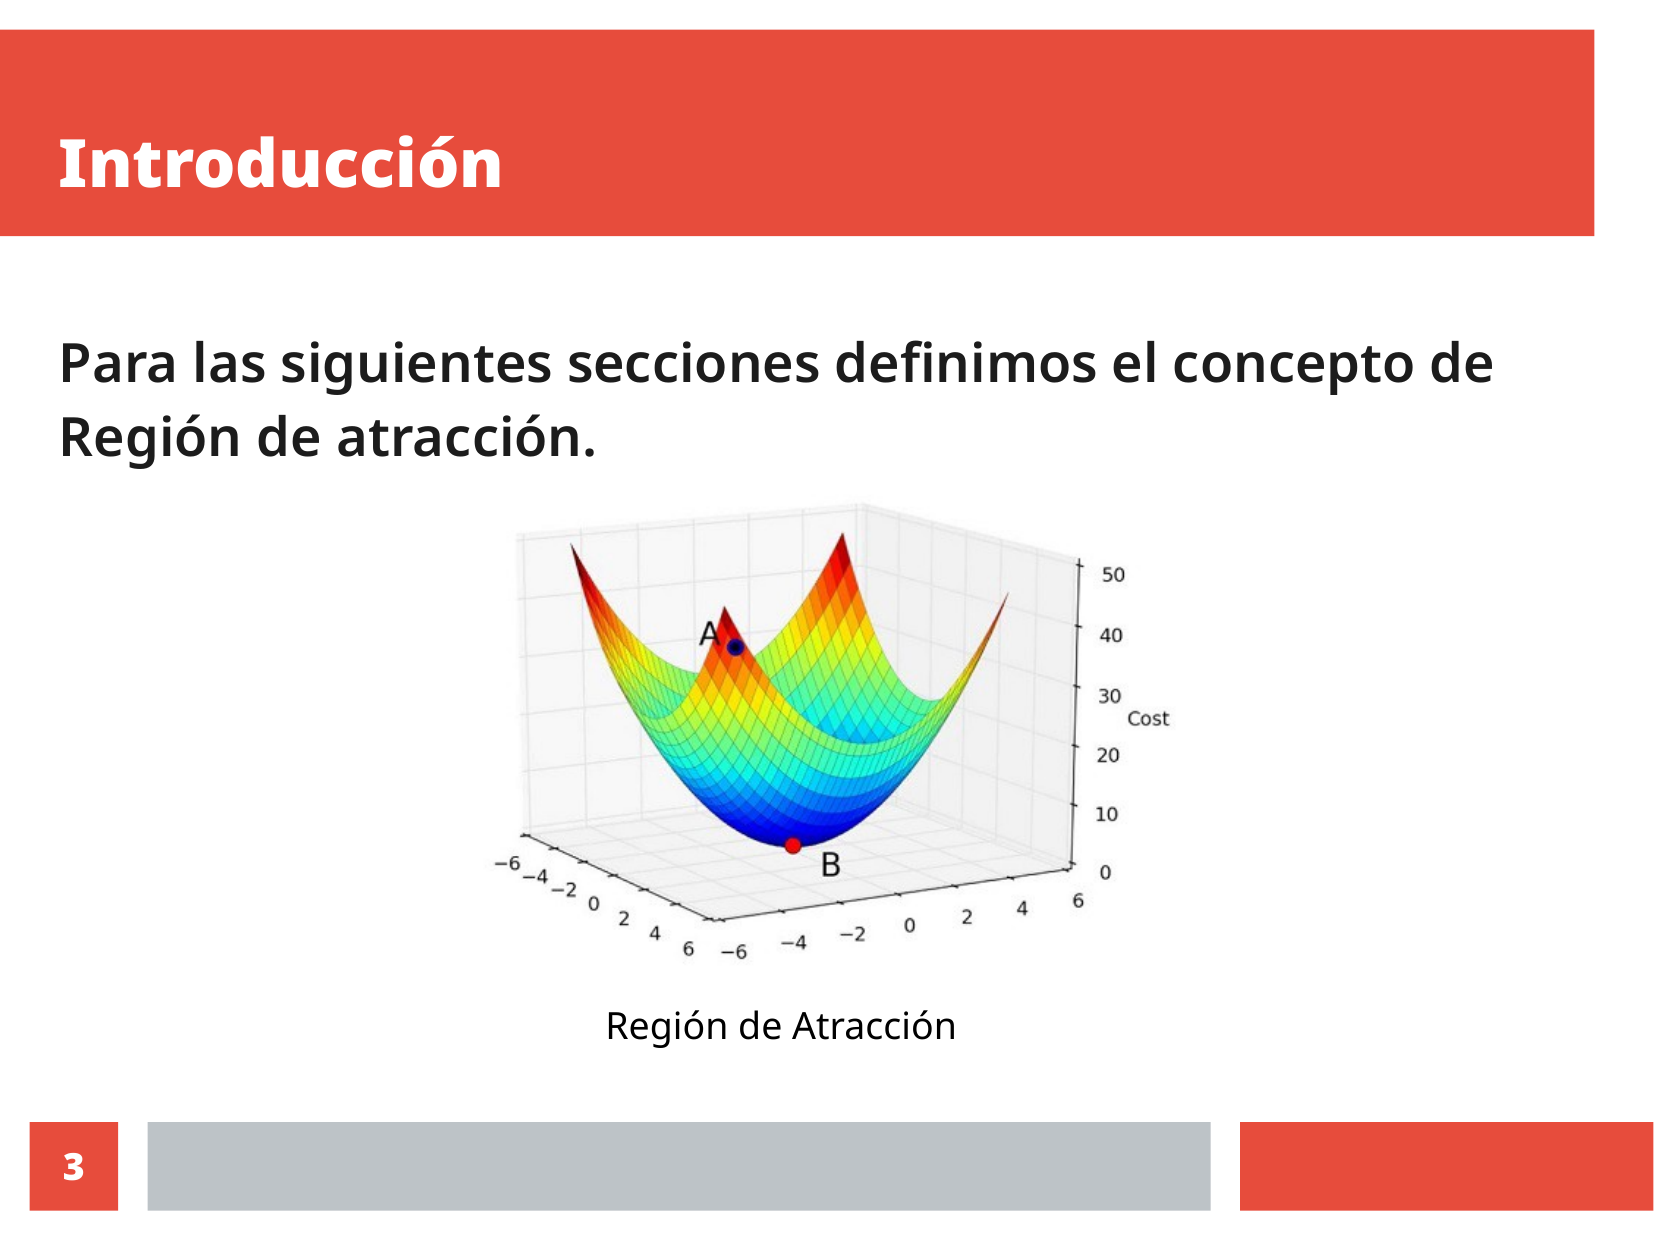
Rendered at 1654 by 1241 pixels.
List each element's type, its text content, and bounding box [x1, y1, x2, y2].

title Introducción [59, 59, 1595, 207]
picture [472, 460, 1205, 971]
text_box Región de Atracción [590, 992, 996, 1051]
list Para las siguientes secciones definimos el concepto de Región de atracción. [59, 324, 1565, 532]
